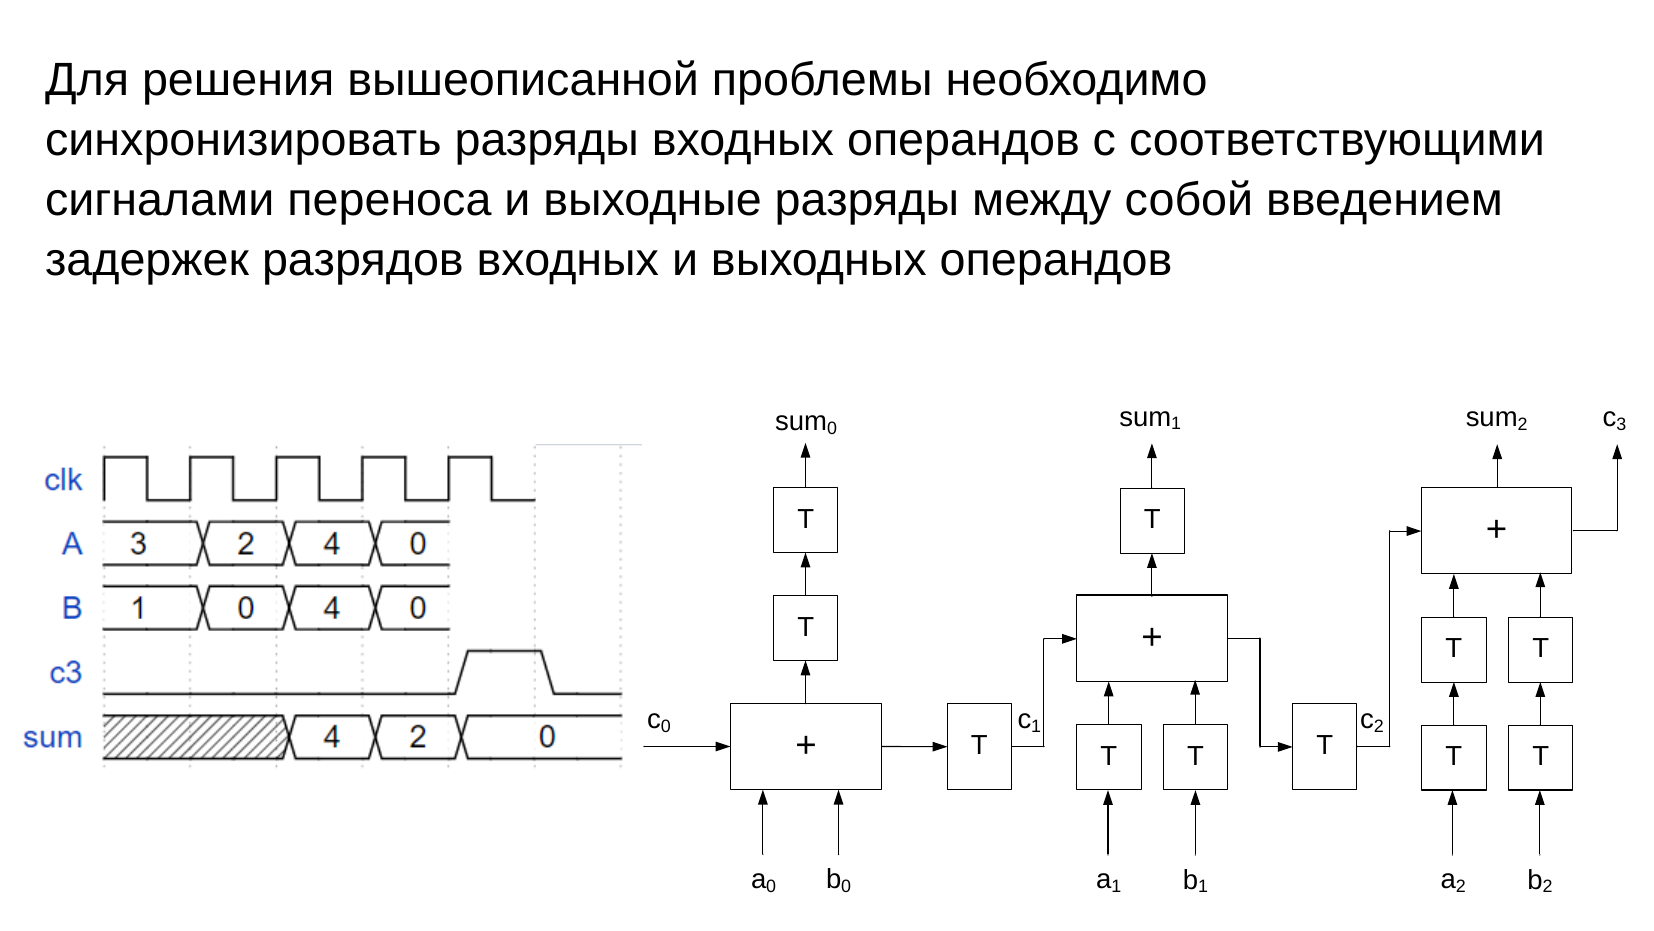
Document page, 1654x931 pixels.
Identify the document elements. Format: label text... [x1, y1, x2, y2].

picture [1, 395, 1628, 901]
list Для решения вышеописанной проблемы необходимо синхронизировать разряды входных операндов с соответствующими сигналами переноса и выходные разряды между собой введением задержек разрядов входных и выходных операндов [45, 45, 1576, 343]
